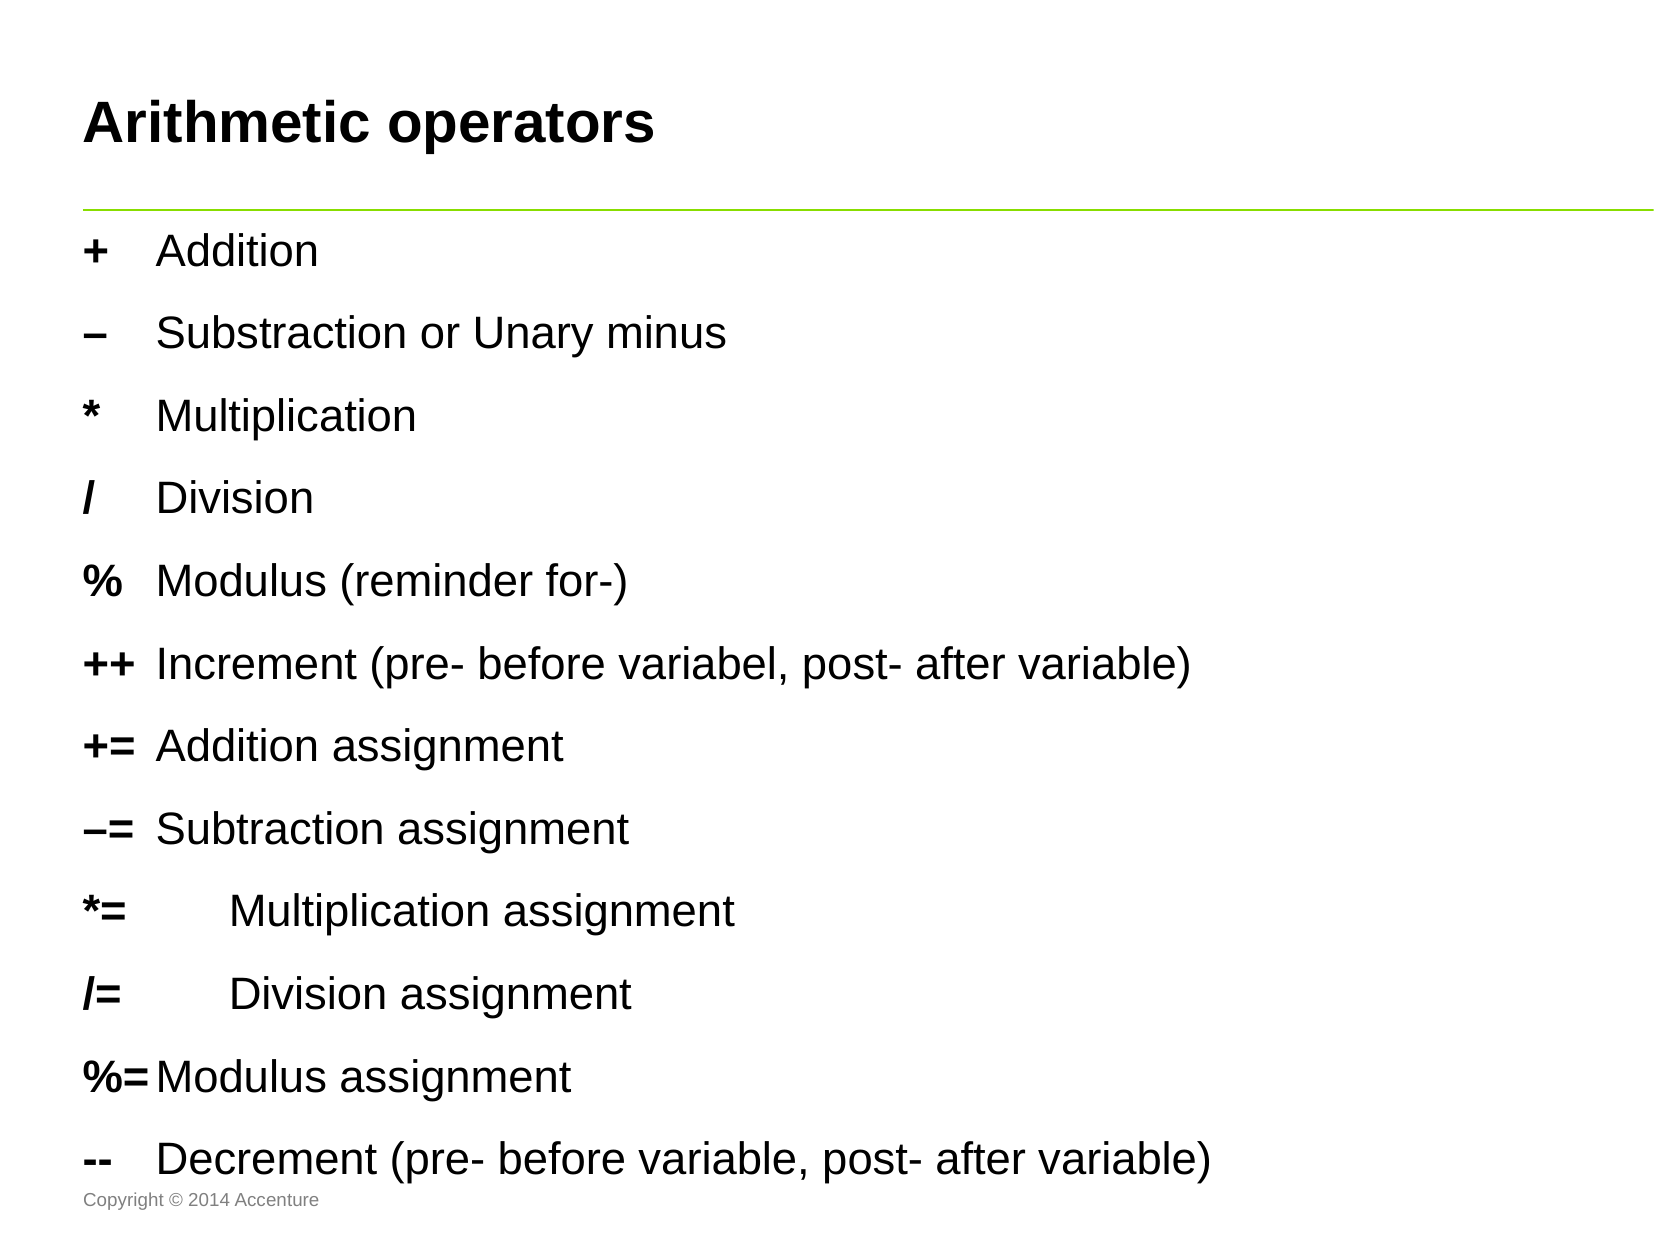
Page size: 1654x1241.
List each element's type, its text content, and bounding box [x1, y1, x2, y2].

title Arithmetic operators [82, 49, 1571, 196]
list + Addition – Substraction or Unary minus * Multiplication / Division % Modulus (reminder for-) ++ Increment (pre- before variabel, post- after variable) += Addition assignment –= Subtraction assignment *= Multiplication assignment /= Division assignment %= Modulus assignment -- Decrement (pre- before variable, post- after variable) [82, 225, 1538, 1186]
